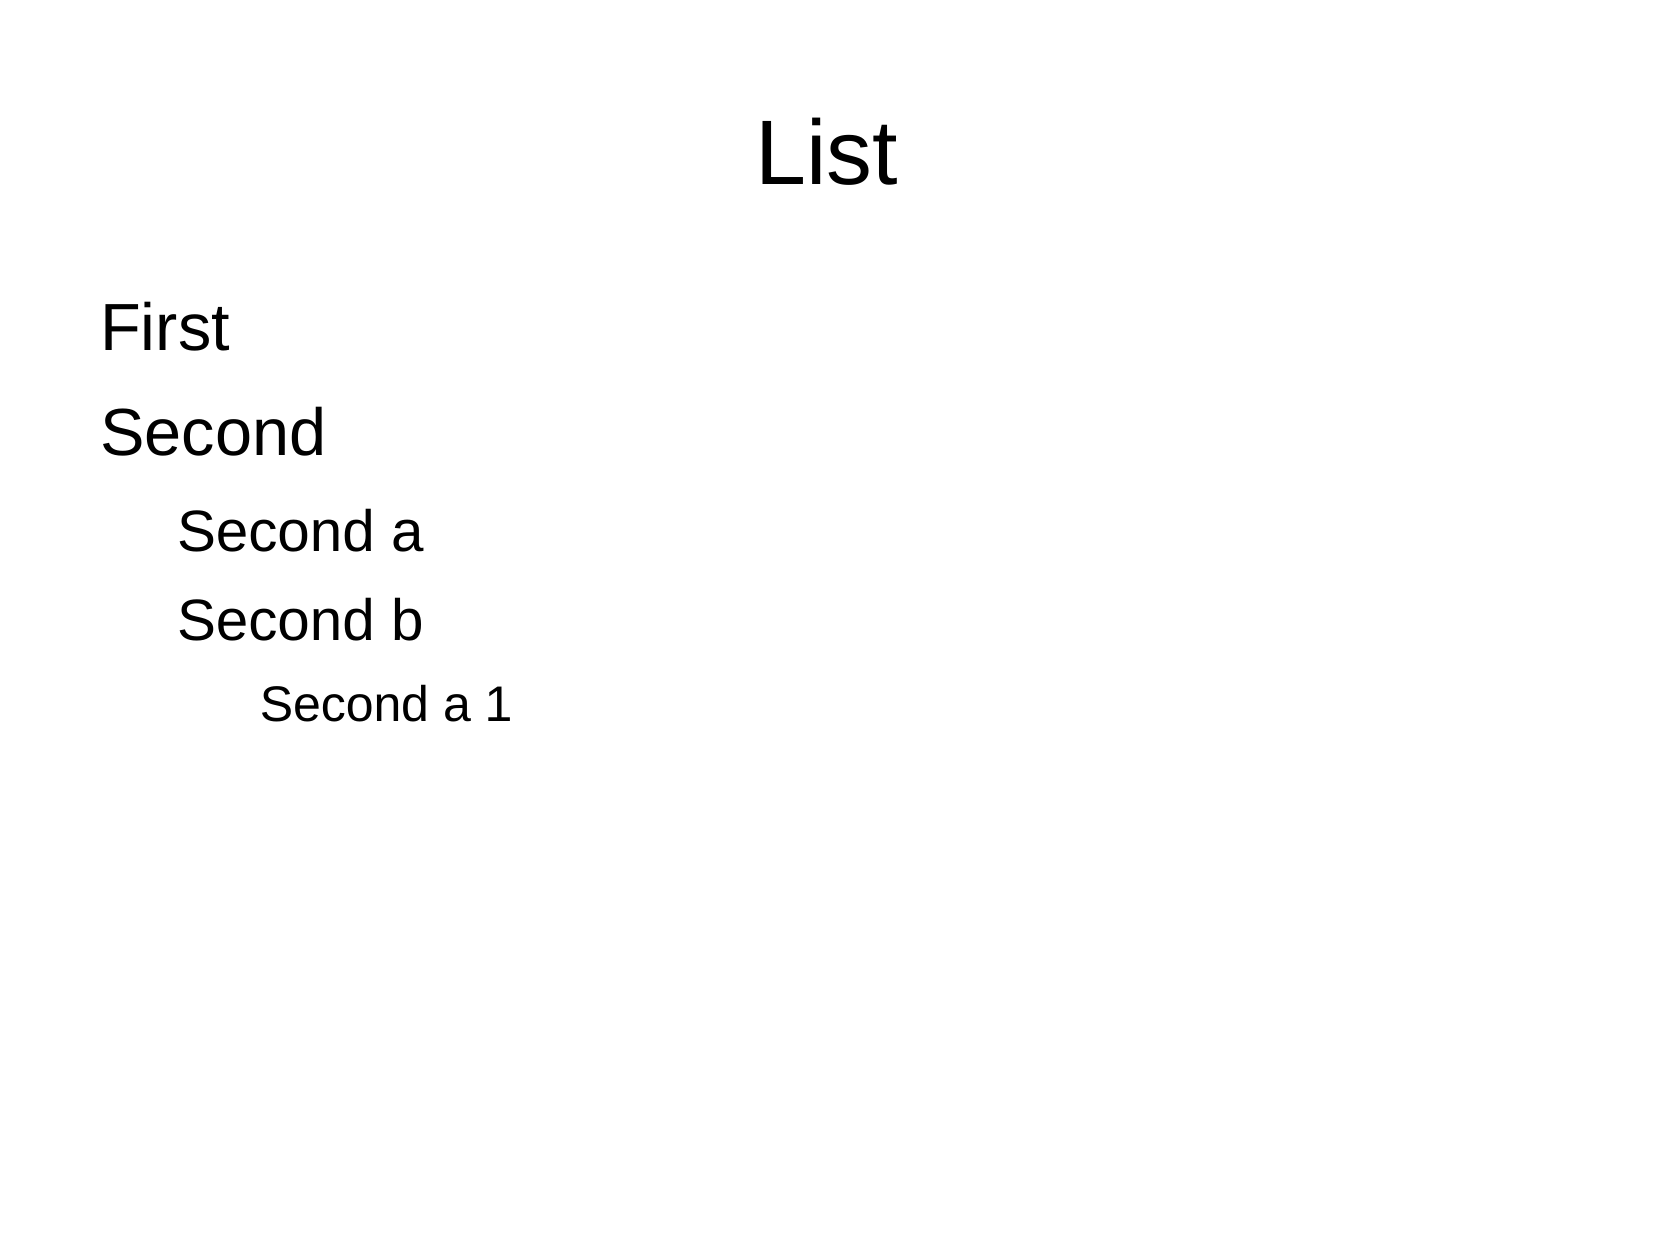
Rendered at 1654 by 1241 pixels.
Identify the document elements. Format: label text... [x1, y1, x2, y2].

title List [82, 49, 1571, 257]
list First Second Second a Second b Second a 1 [82, 290, 1571, 1094]
